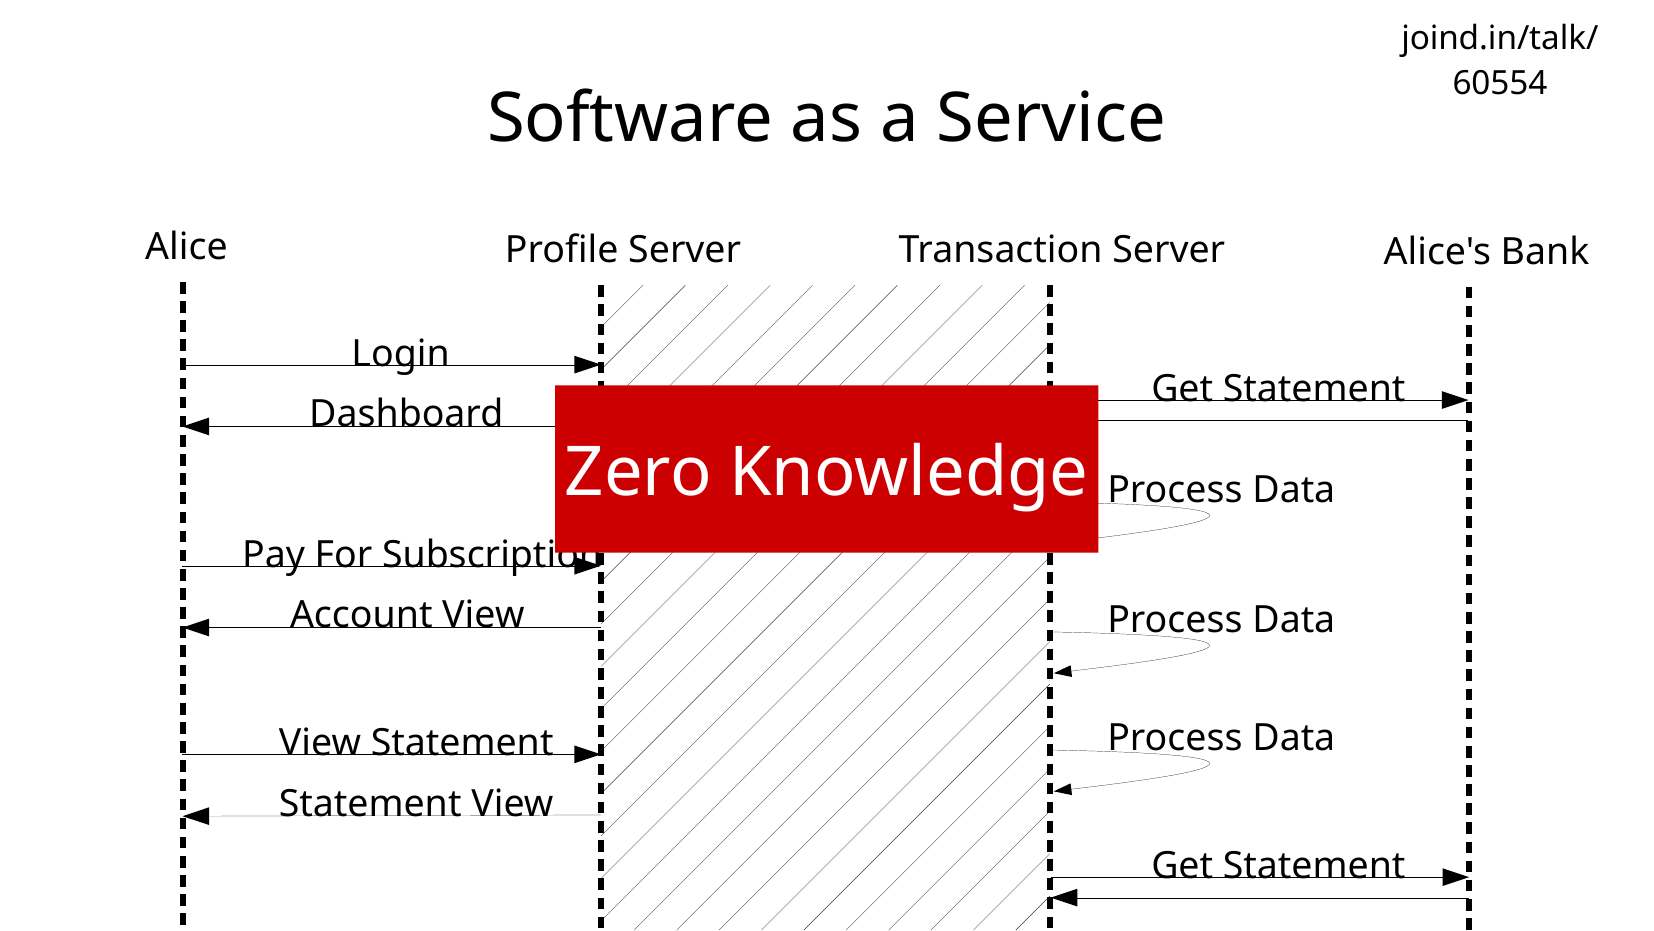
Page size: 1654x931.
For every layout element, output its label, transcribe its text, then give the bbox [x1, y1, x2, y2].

text_box Alice's Bank [1368, 216, 1571, 275]
text_box Get Statement [1136, 831, 1384, 889]
text_box Login [336, 318, 447, 377]
text_box Process Data [1092, 454, 1319, 562]
title Zero Knowledge [555, 385, 1099, 553]
text_box Get Statement [1136, 354, 1384, 412]
text_box Statement View [264, 768, 520, 827]
text_box Process Data [1092, 584, 1319, 691]
text_box Alice [130, 212, 235, 271]
text_box Account View [275, 580, 509, 639]
text_box Pay For Subscription [227, 519, 557, 578]
title Software as a Service [82, 37, 1571, 193]
text_box View Statement [264, 708, 520, 767]
text_box Process Data [1092, 702, 1319, 810]
text_box Dashboard [294, 379, 490, 438]
text_box [601, 285, 1050, 385]
text_box Profile Server [490, 215, 713, 274]
text_box [601, 553, 1050, 931]
text_box Transaction Server [883, 215, 1186, 274]
